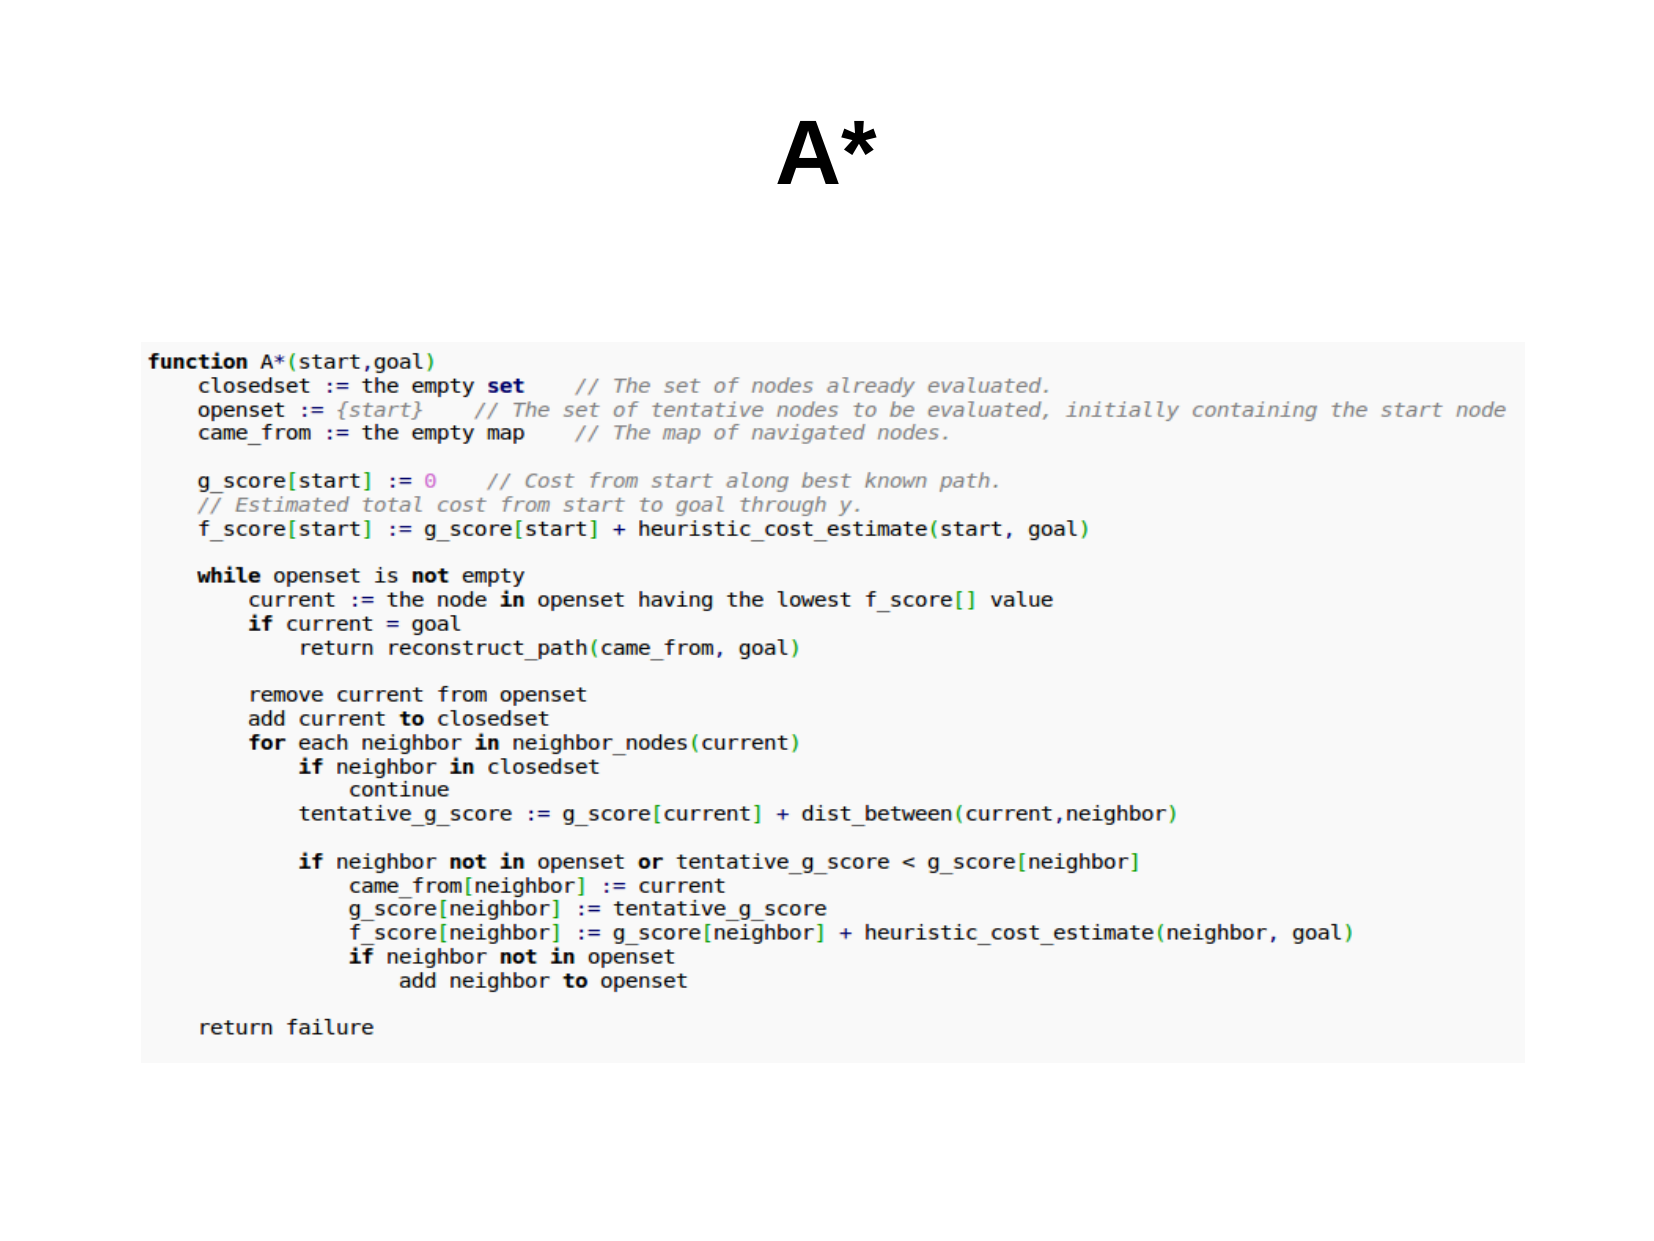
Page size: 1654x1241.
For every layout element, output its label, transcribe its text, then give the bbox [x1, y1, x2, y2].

picture [141, 342, 1525, 1063]
title A* [82, 49, 1571, 257]
